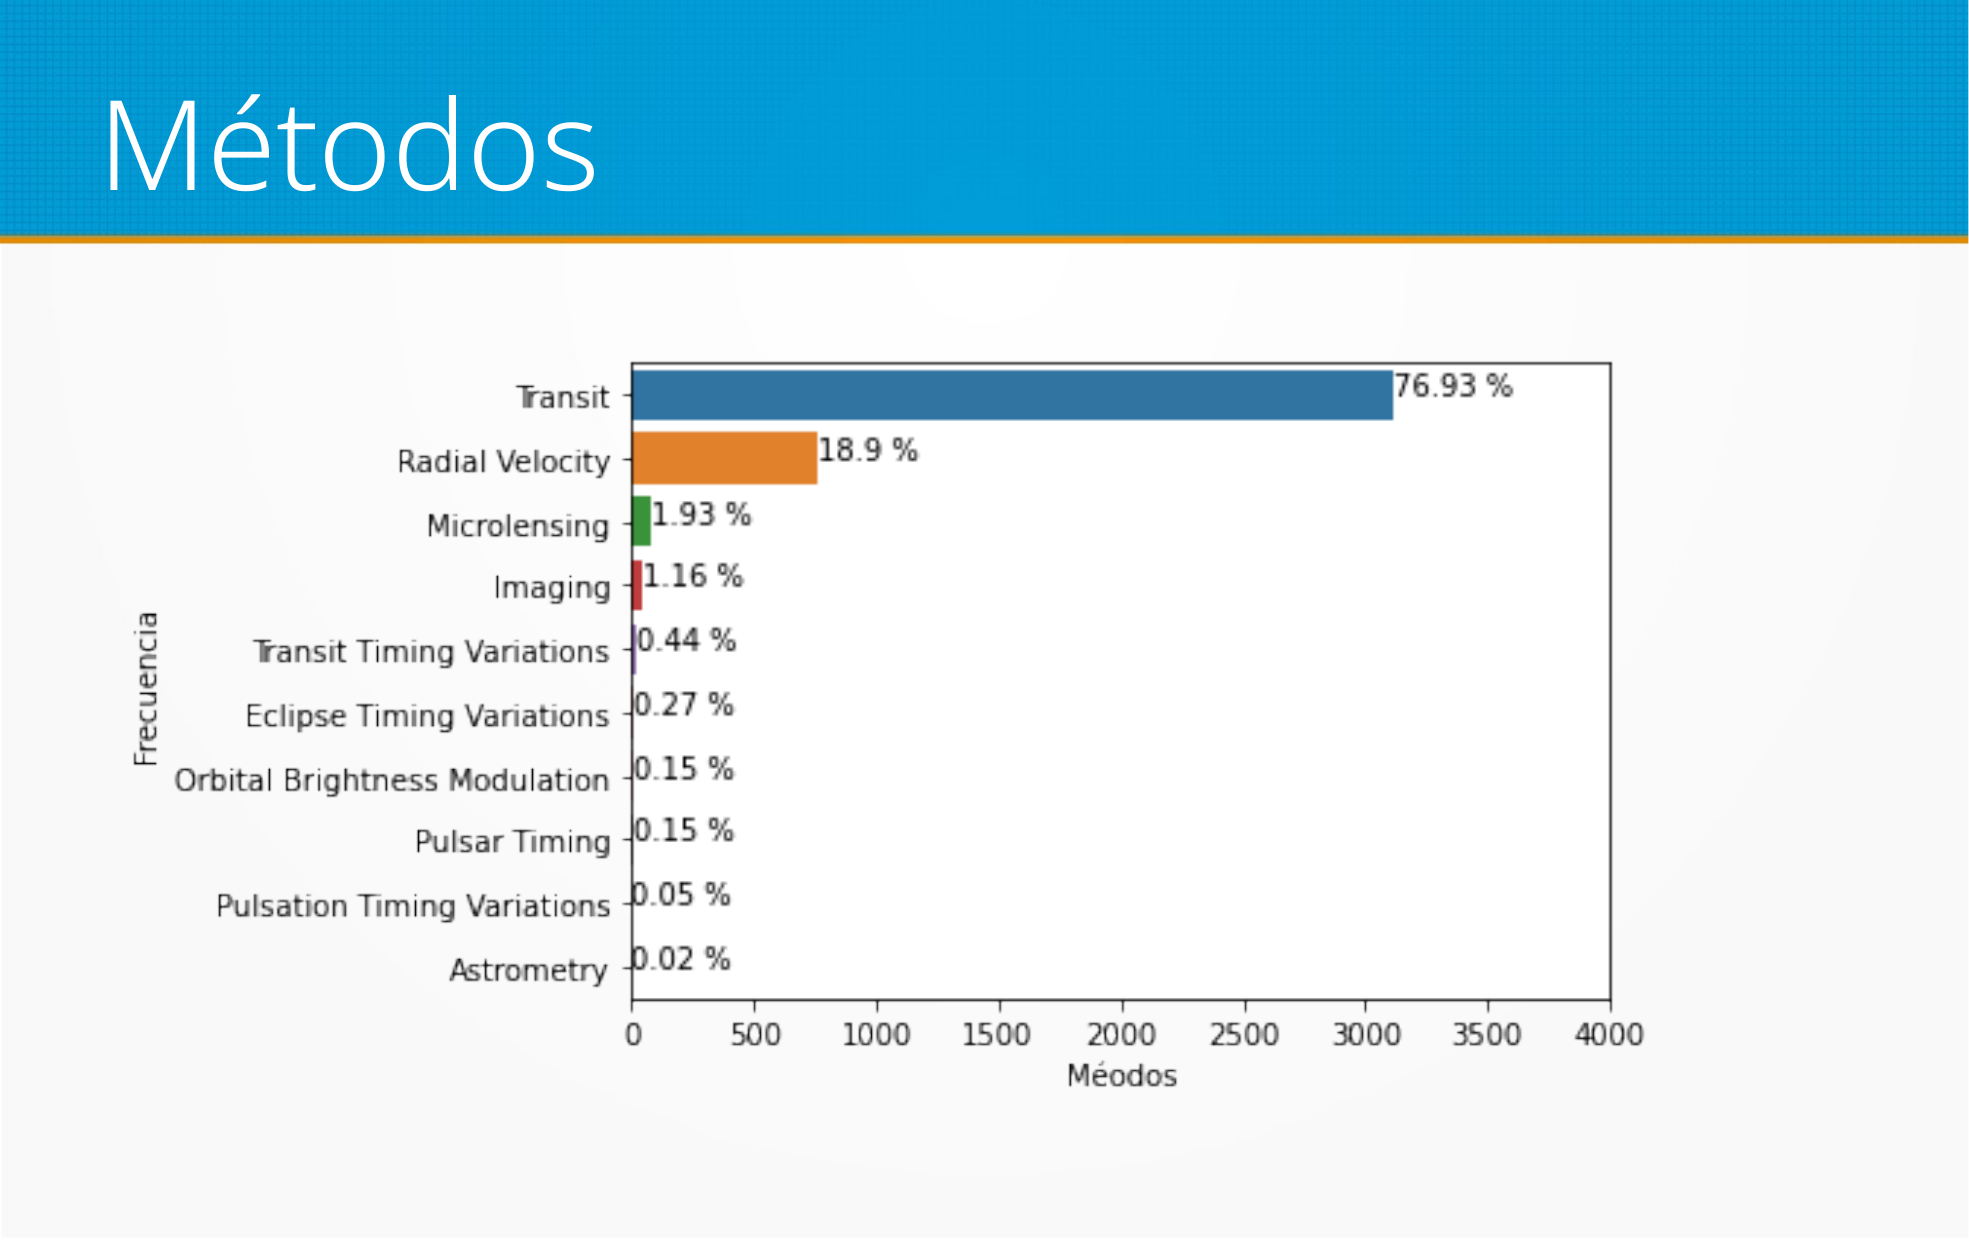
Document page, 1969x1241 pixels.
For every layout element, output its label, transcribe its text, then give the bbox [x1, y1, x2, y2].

title Métodos [98, 19, 1870, 227]
picture [0, 233, 1969, 1241]
